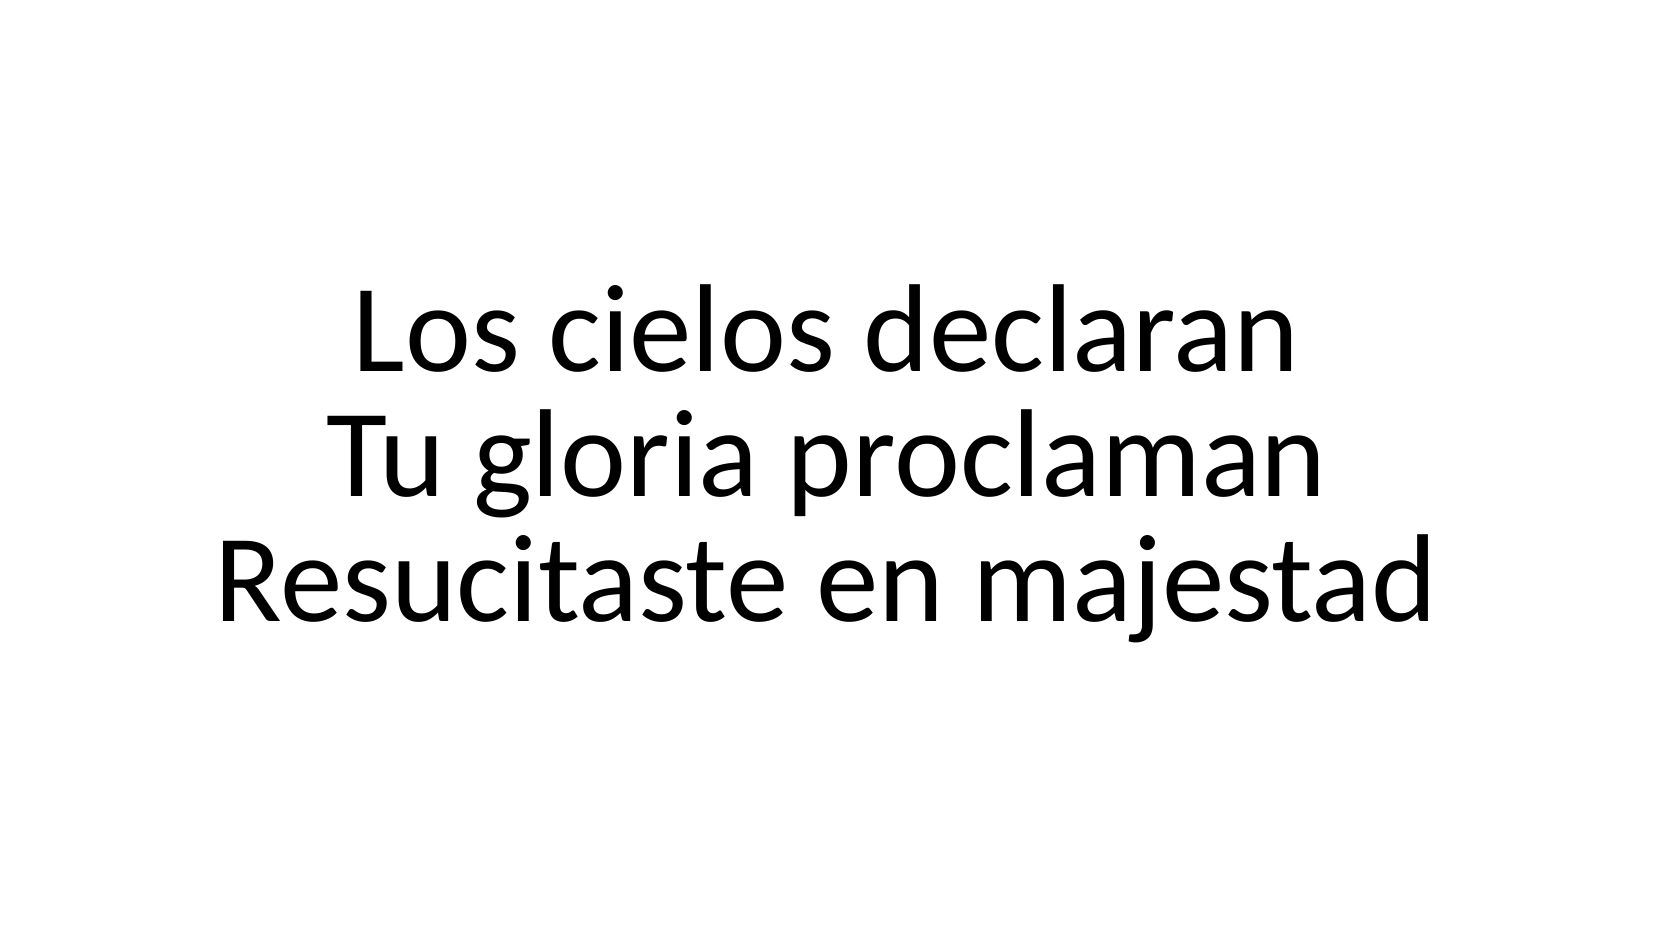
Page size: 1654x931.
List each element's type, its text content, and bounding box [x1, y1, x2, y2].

title Los cielos declaran Tu gloria proclaman Resucitaste en majestad [0, 0, 1654, 931]
